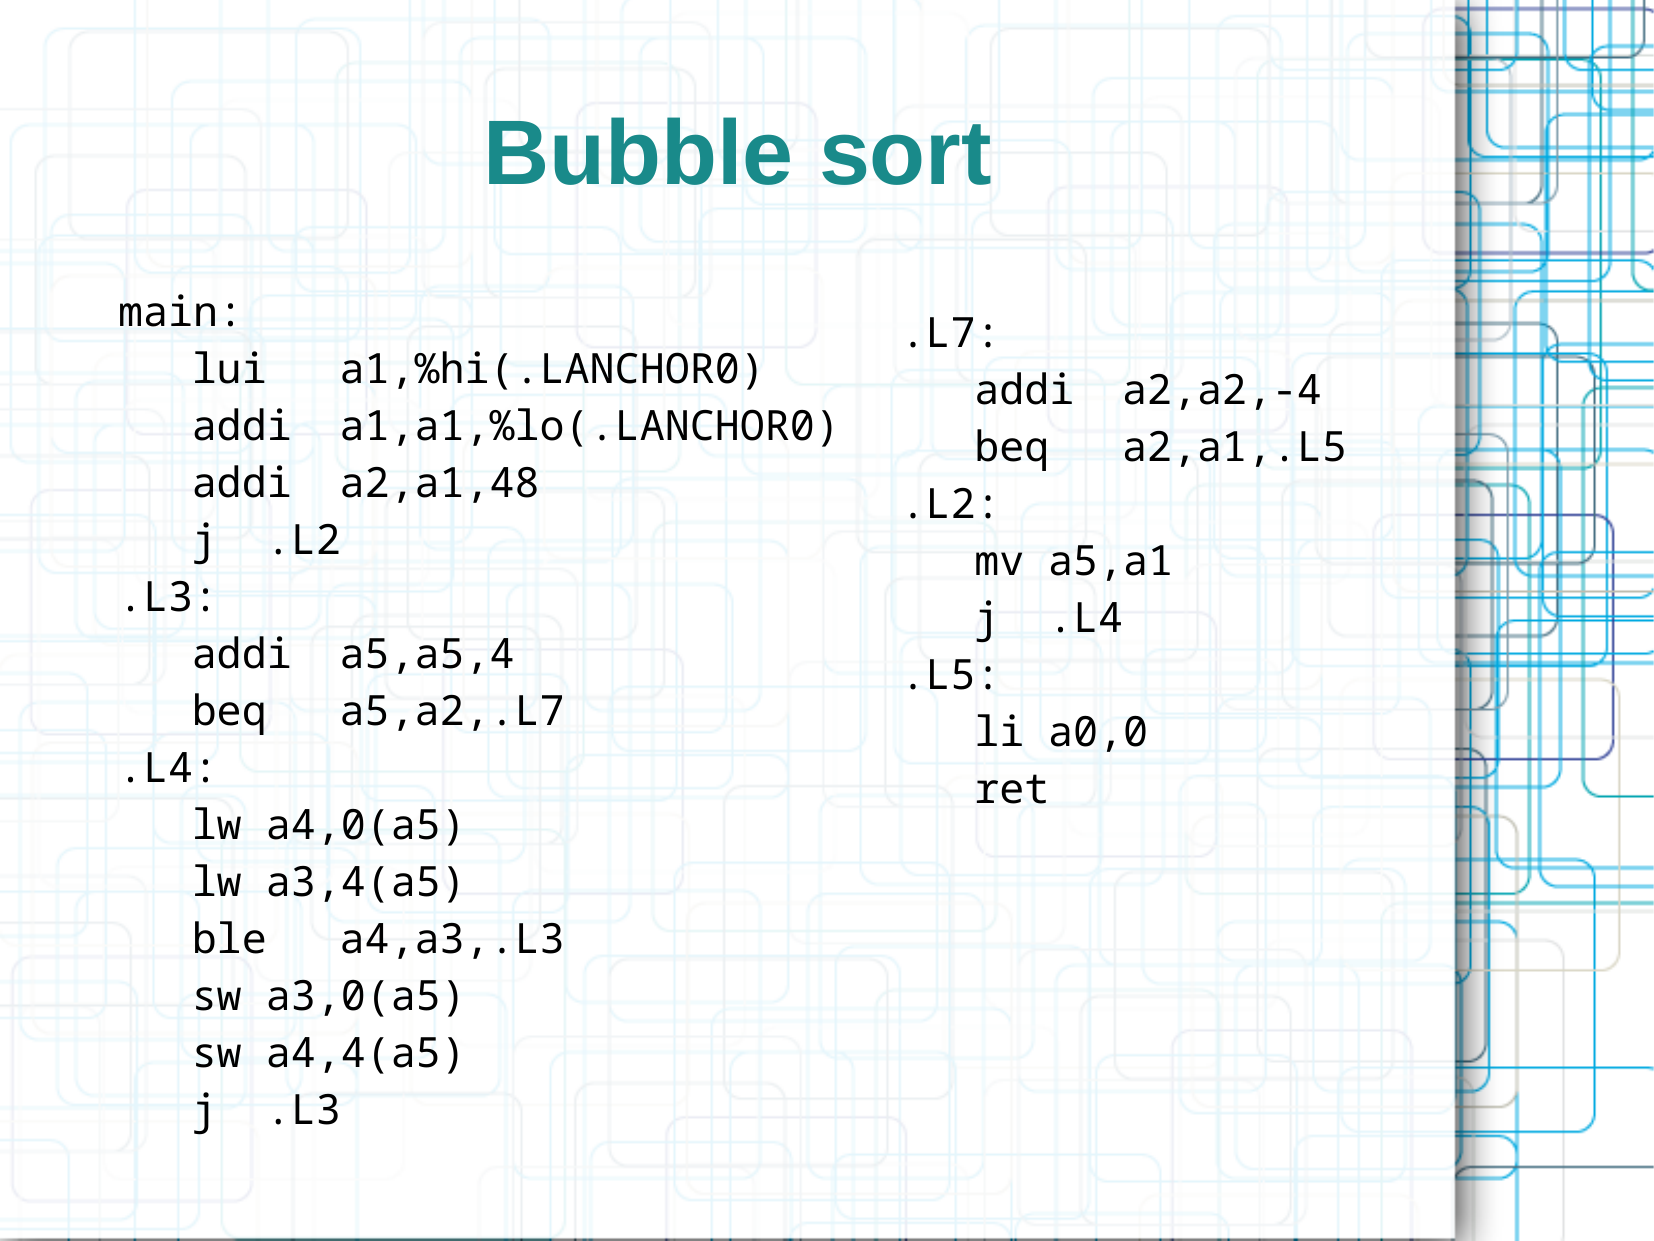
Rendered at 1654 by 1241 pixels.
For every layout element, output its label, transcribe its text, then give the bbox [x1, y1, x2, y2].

picture [0, 0, 1654, 1241]
text_box .L7: addi a2,a2,-4 beq a2,a1,.L5 .L2: mv a5,a1 j .L4 .L5: li a0,0 ret [885, 295, 1447, 1029]
title Bubble sort [59, 49, 1418, 257]
list main: lui a1,%hi(.LANCHOR0) addi a1,a1,%lo(.LANCHOR0) addi a2,a1,48 j .L2 .L3: addi a5,a5,4 beq a5,a2,.L7 .L4: lw a4,0(a5) lw a3,4(a5) ble a4,a3,.L3 sw a3,0(a5) sw a4,4(a5) j .L3 [118, 281, 1123, 1123]
